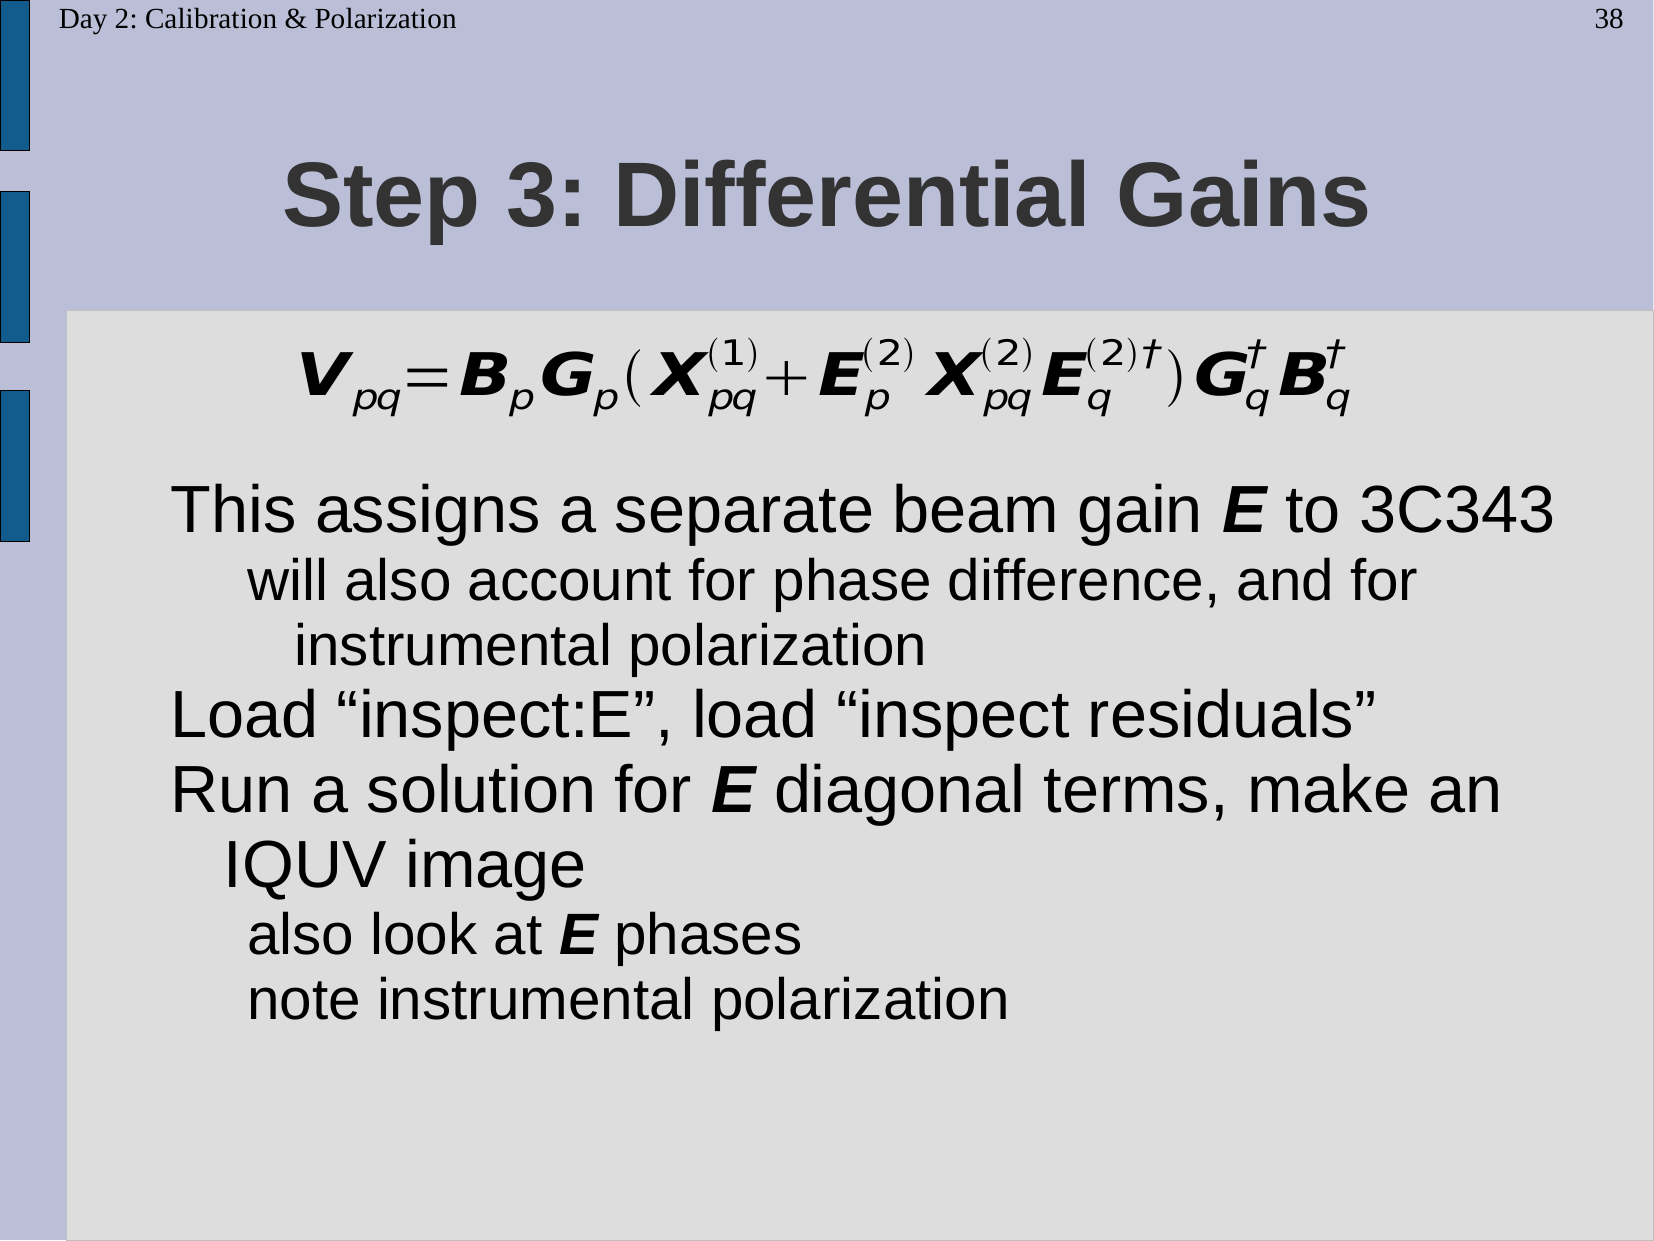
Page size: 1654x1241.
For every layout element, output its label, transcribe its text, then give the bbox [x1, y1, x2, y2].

title Step 3: Differential Gains [121, 98, 1534, 291]
list This assigns a separate beam gain E to 3C343 will also account for phase difference, and for instrumental polarization Load “inspect:E”, load “inspect residuals” Run a solution for E diagonal terms, make an IQUV image also look at E phases note instrumental polarization [152, 472, 1565, 1133]
chart [289, 333, 1355, 419]
